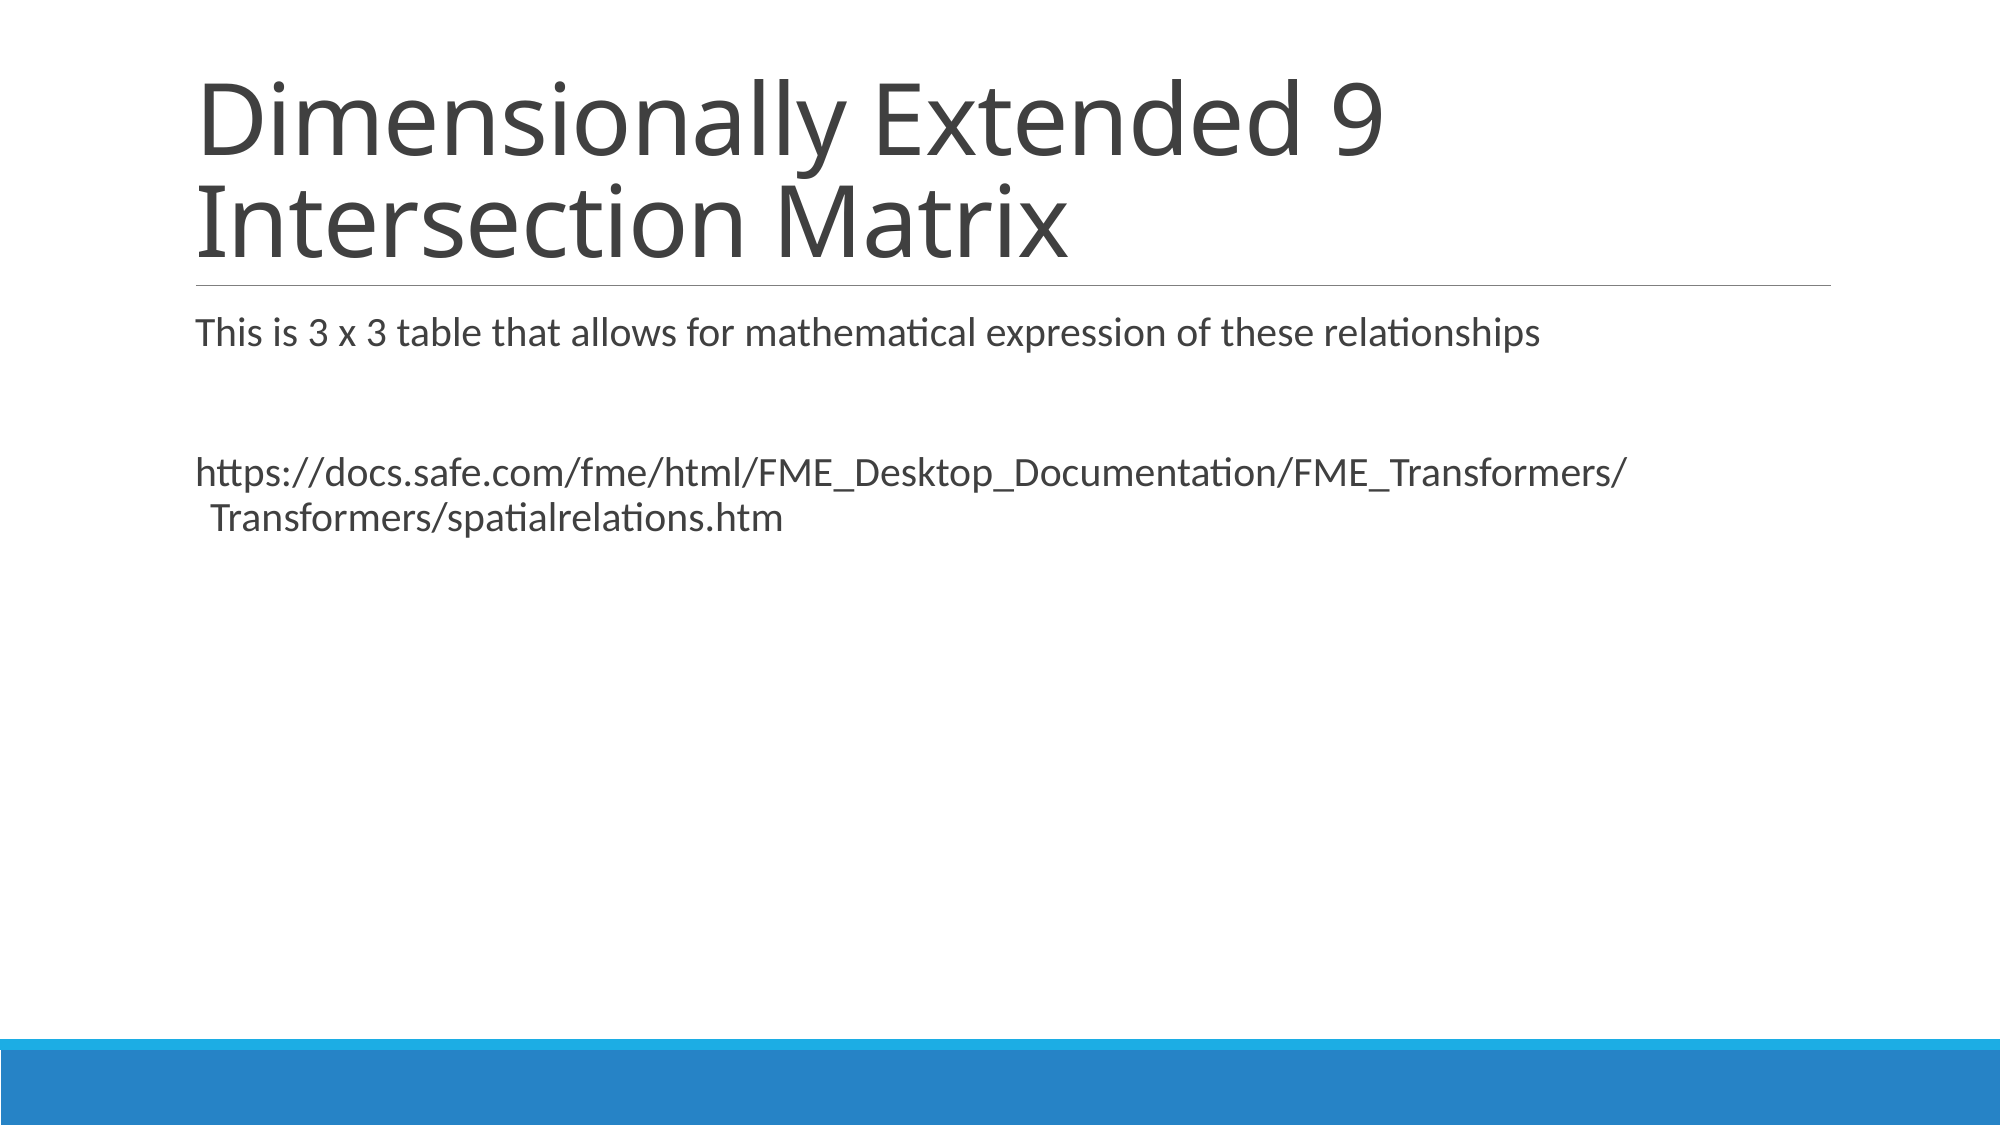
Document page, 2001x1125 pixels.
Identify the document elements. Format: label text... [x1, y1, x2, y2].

list This is 3 x 3 table that allows for mathematical expression of these relationships https://docs.safe.com/fme/html/FME_Desktop_Documentation/FME_Transformers/Transformers/spatialrelations.htm [180, 302, 1831, 963]
title Dimensionally Extended 9 Intersection Matrix [180, 47, 1831, 286]
